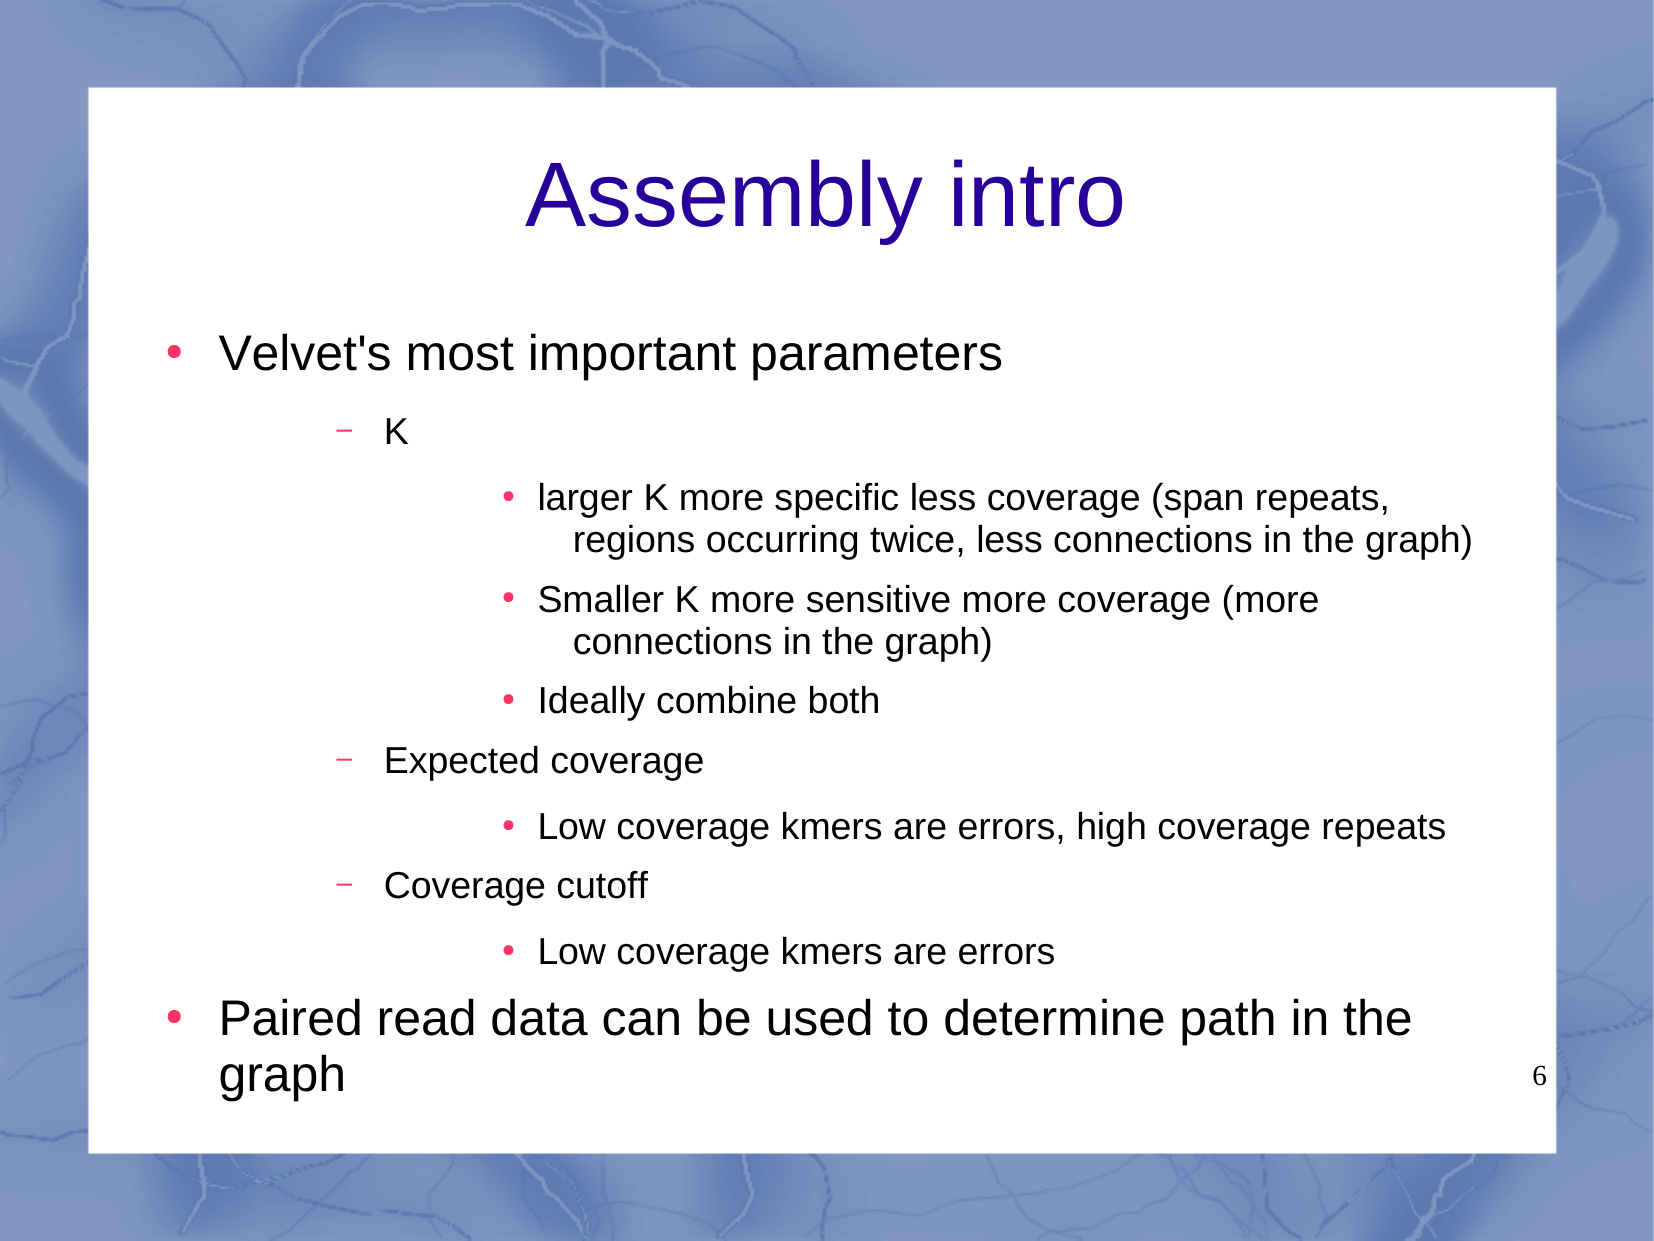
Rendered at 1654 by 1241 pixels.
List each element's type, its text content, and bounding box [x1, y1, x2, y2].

title Assembly intro [118, 90, 1536, 298]
list Velvet's most important parameters K larger K more specific less coverage (span repeats, regions occurring twice, less connections in the graph) Smaller K more sensitive more coverage (more connections in the graph) Ideally combine both Expected coverage Low coverage kmers are errors, high coverage repeats Coverage cutoff Low coverage kmers are errors Paired read data can be used to determine path in the graph [147, 325, 1506, 1102]
picture [0, 0, 1654, 1241]
